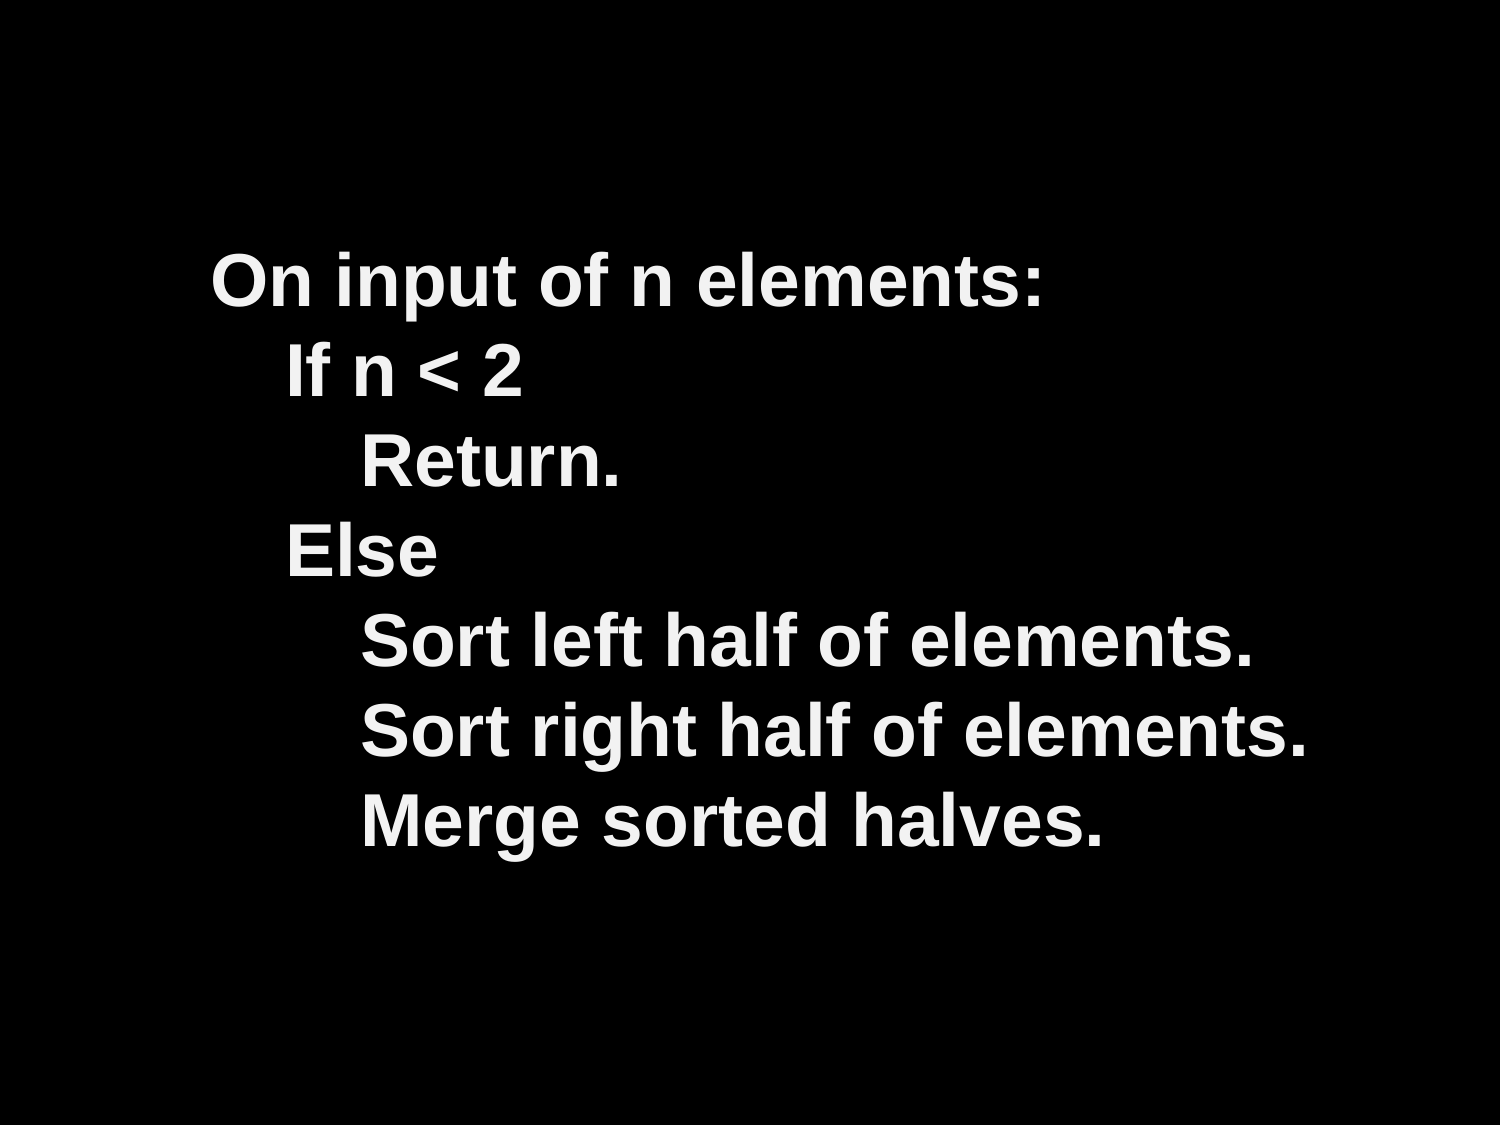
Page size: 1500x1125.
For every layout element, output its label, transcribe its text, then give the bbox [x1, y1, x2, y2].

text_box On input of n elements: If n < 2 Return. Else Sort left half of elements. Sort right half of elements. Merge sorted halves. [120, 254, 1388, 933]
